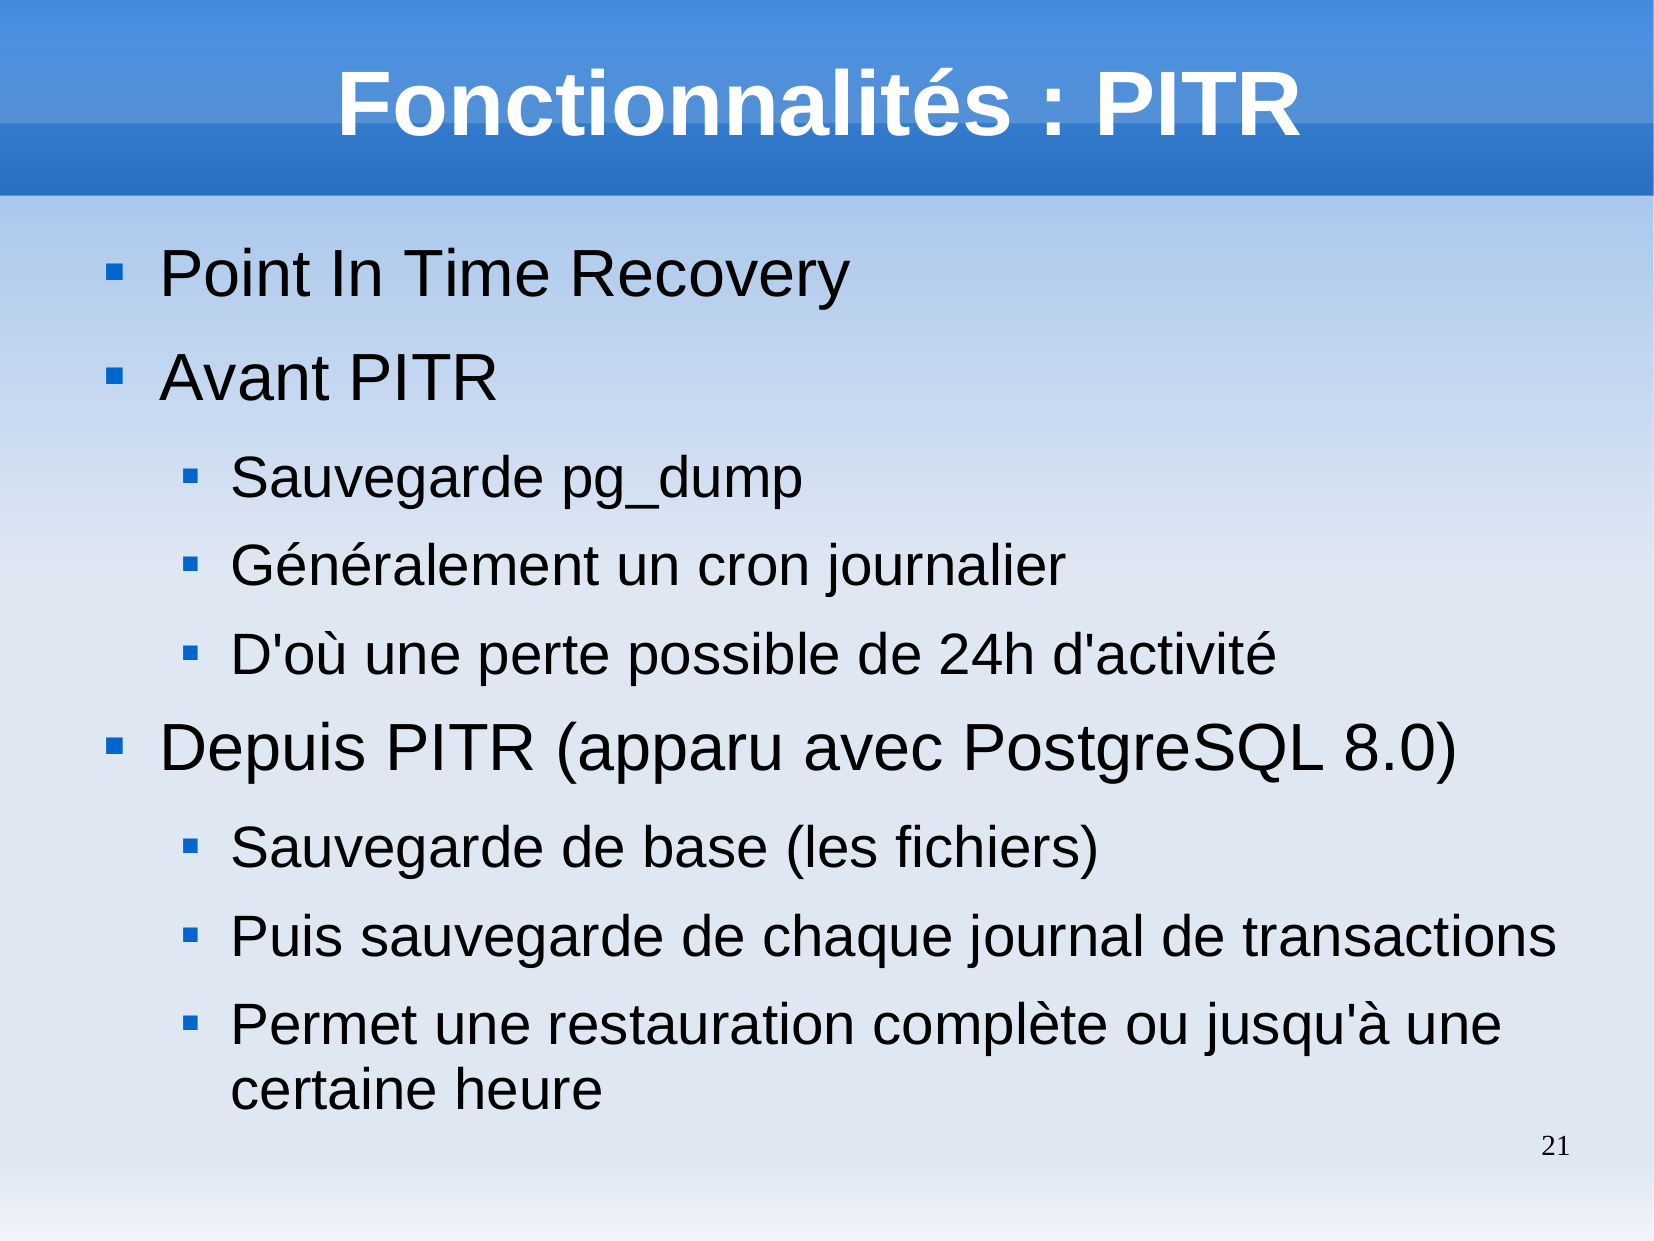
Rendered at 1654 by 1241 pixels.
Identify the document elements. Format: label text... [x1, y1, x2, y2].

list Point In Time Recovery Avant PITR Sauvegarde pg_dump Généralement un cron journalier D'où une perte possible de 24h d'activité Depuis PITR (apparu avec PostgreSQL 8.0) Sauvegarde de base (les fichiers) Puis sauvegarde de chaque journal de transactions Permet une restauration complète ou jusqu'à une certaine heure [88, 235, 1577, 1123]
title Fonctionnalités : PITR [76, 0, 1565, 208]
picture [0, 0, 1654, 1241]
